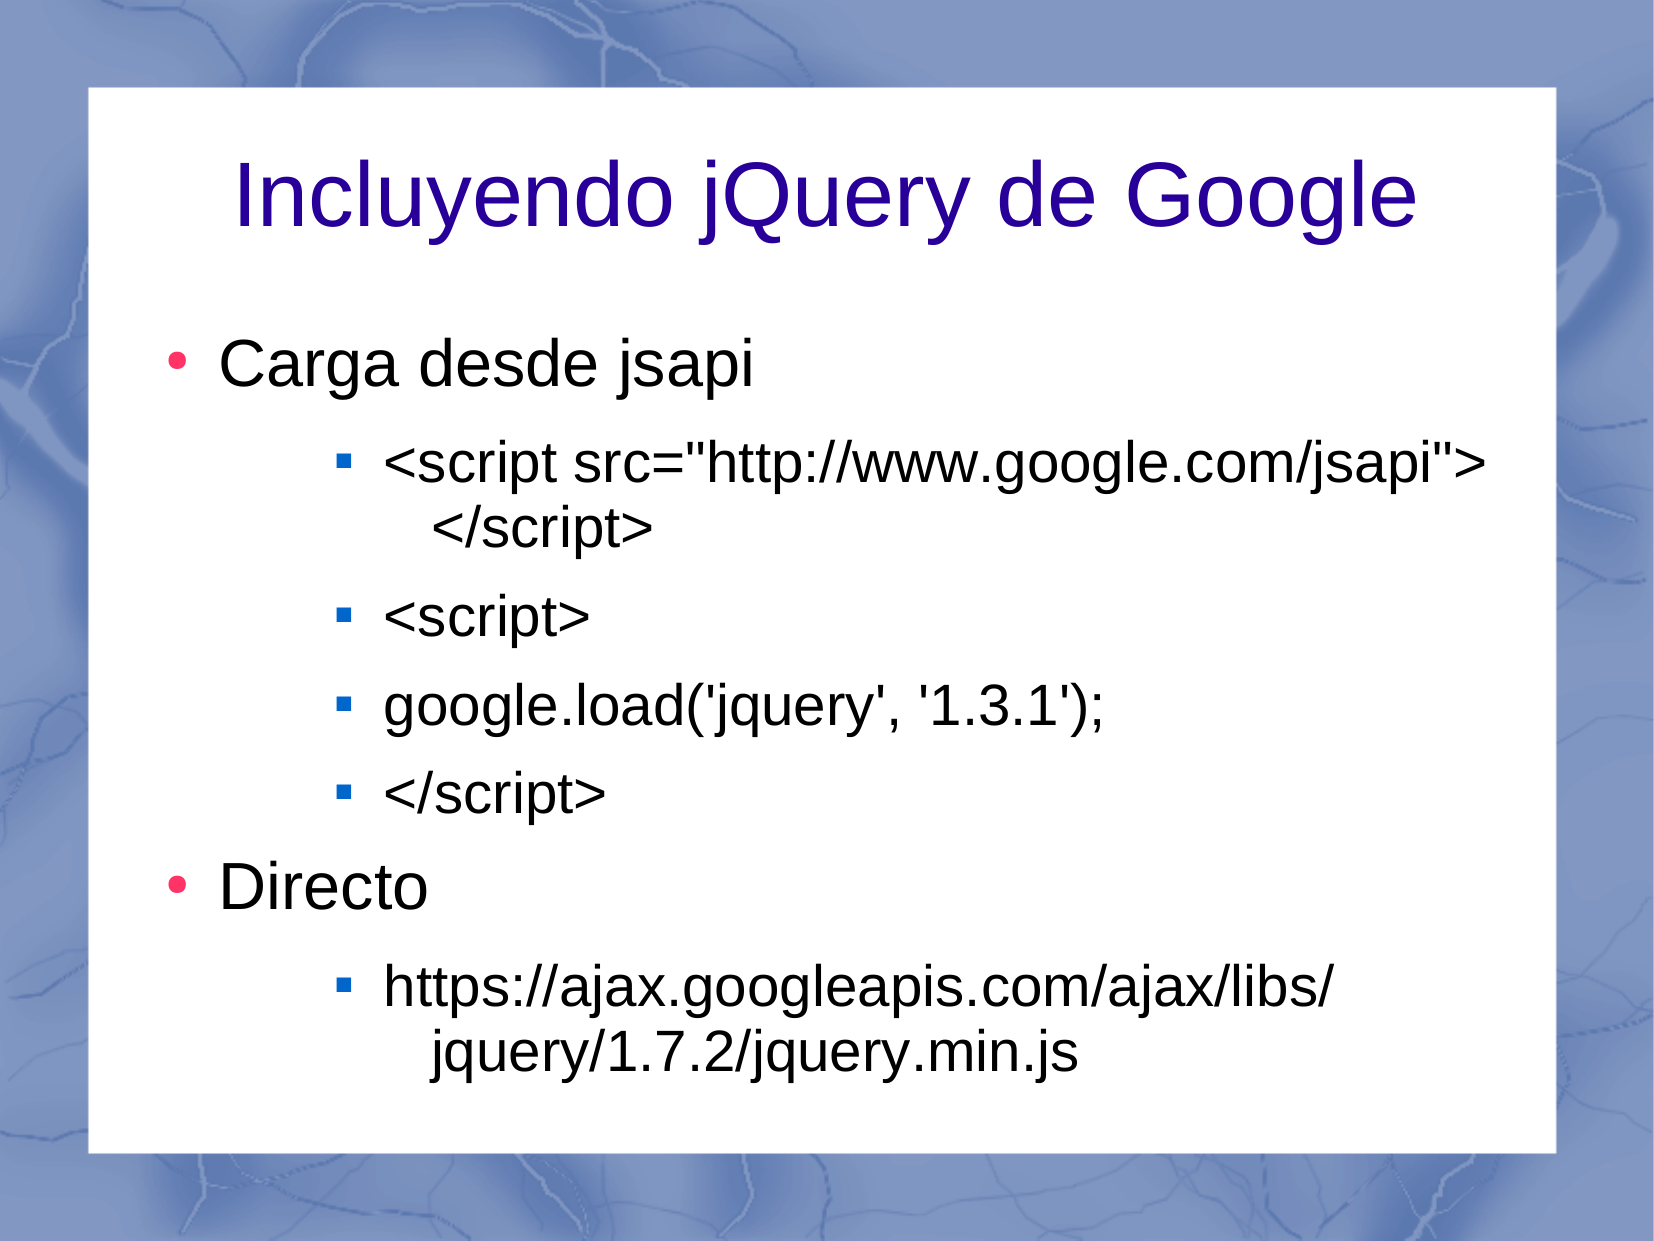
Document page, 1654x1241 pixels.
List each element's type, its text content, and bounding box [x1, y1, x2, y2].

picture [0, 0, 1654, 1241]
title Incluyendo jQuery de Google [118, 90, 1536, 298]
list Carga desde jsapi <script src="http://www.google.com/jsapi"> </script> <script> google.load('jquery', '1.3.1'); </script> Directo https://ajax.googleapis.com/ajax/libs/jquery/1.7.2/jquery.min.js [147, 325, 1506, 1145]
